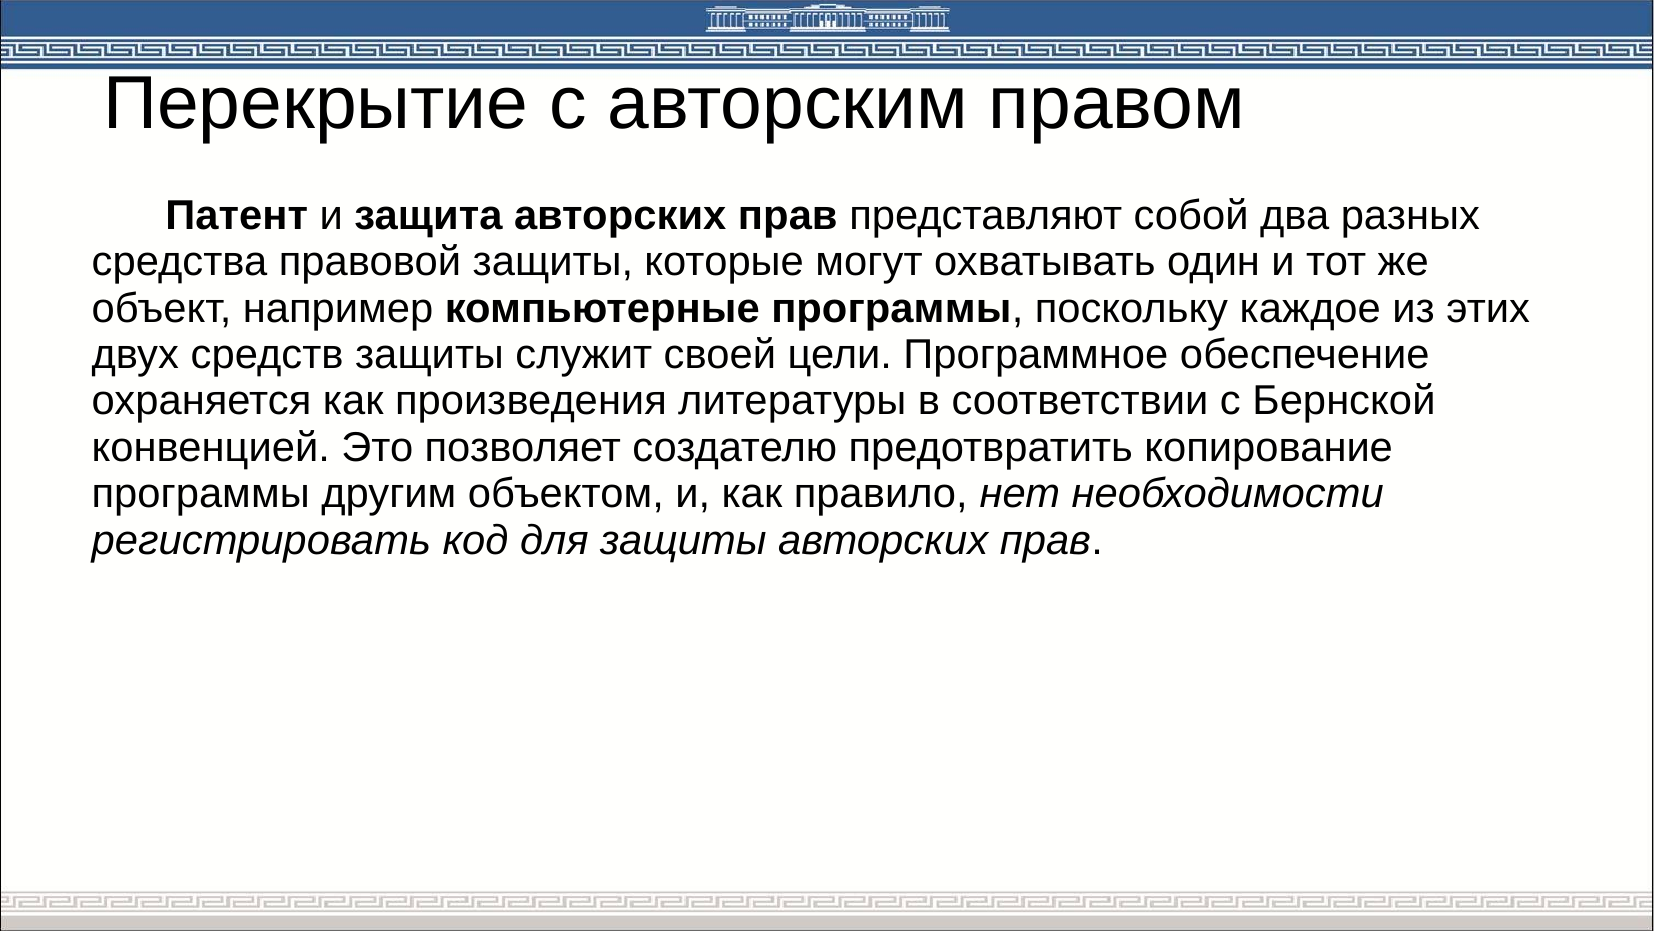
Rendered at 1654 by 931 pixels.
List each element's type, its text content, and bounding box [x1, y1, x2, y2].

text_box Перекрытие с авторским правом [88, 53, 1477, 153]
text_box Патент и защита авторских прав представляют собой два разных средства правовой защиты, которые могут охватывать один и тот же объект, например компьютерные программы, поскольку каждое из этих двух средств защиты служит своей цели. Программное обеспечение охраняется как произведения литературы в соответствии с Бернской конвенцией. Это позволяет создателю предотвратить копирование программы другим объектом, и, как правило, нет необходимости регистрировать код для защиты авторских прав. [76, 184, 1565, 931]
picture [0, 0, 1654, 931]
